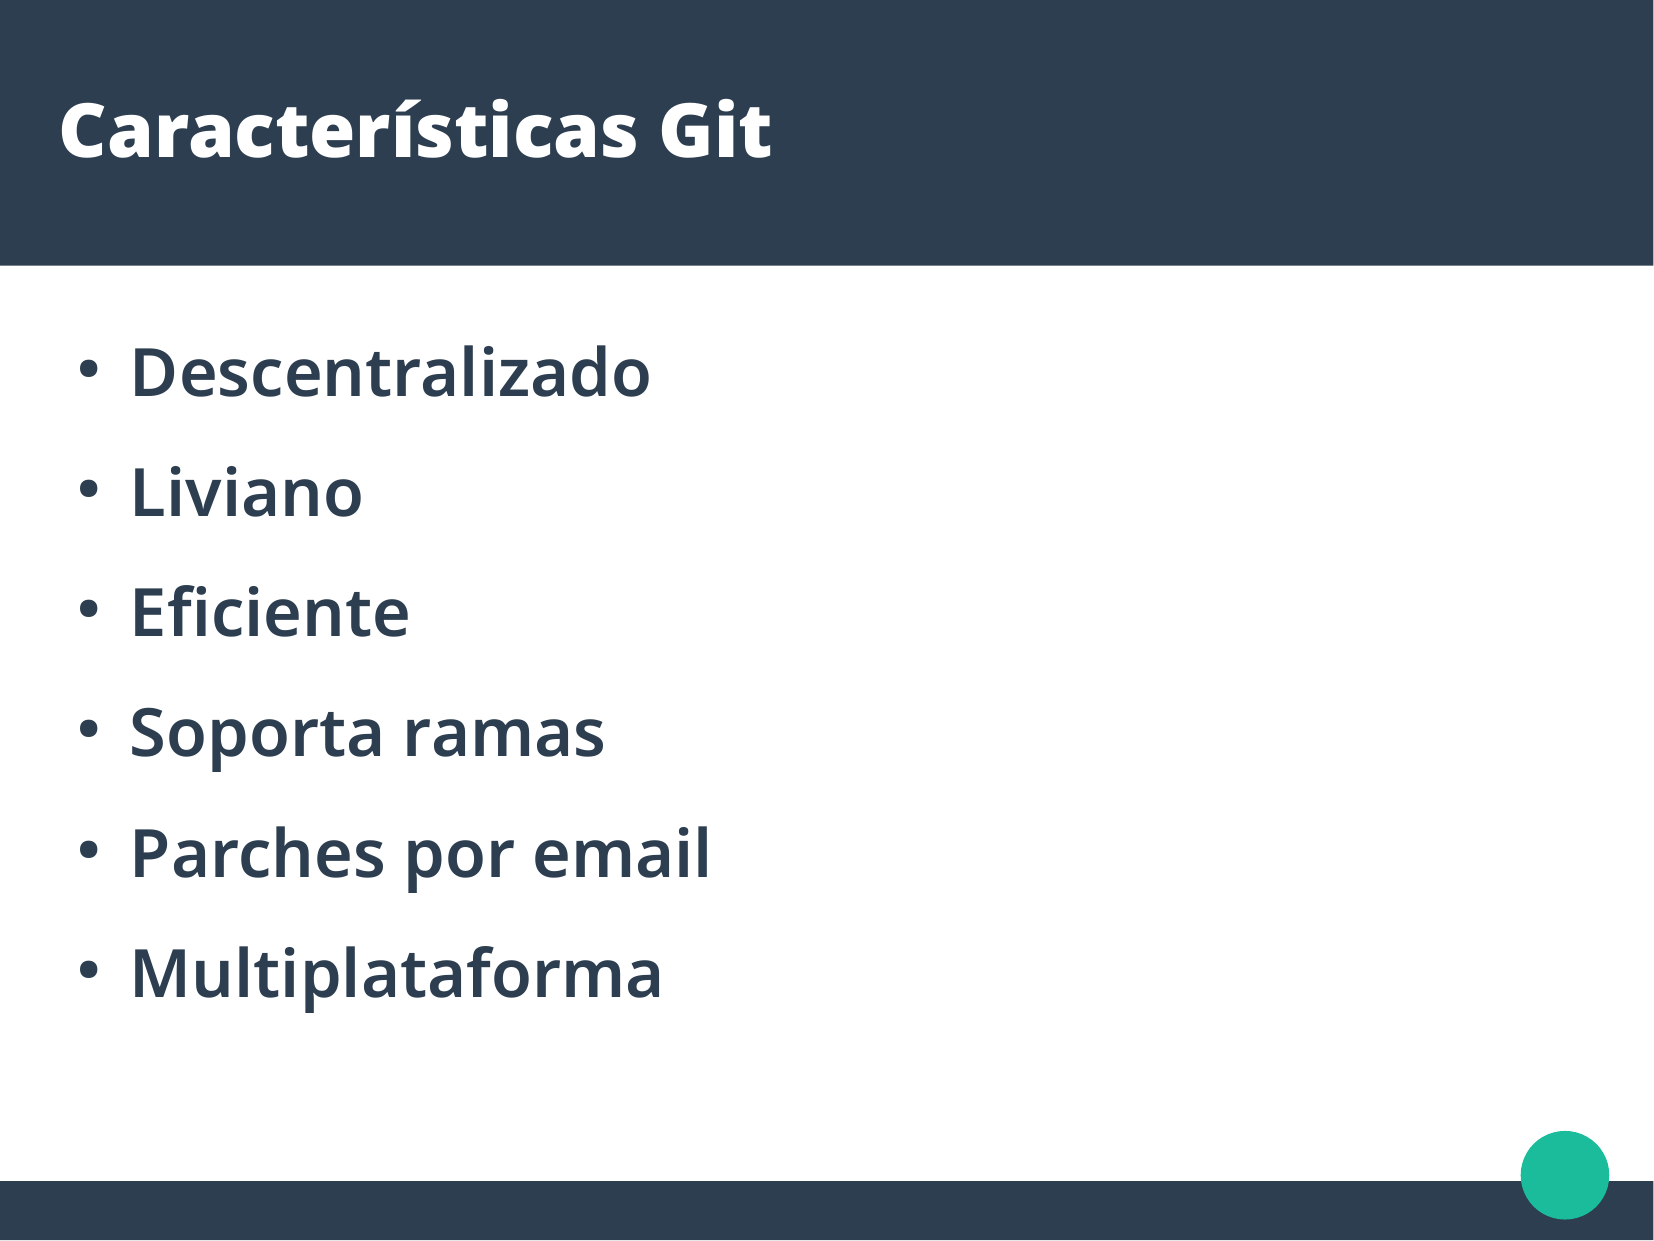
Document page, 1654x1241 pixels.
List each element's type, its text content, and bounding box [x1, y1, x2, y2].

title Características Git [59, 49, 1595, 207]
list Descentralizado Liviano Eficiente Soporta ramas Parches por email Multiplataforma [59, 324, 1595, 1152]
